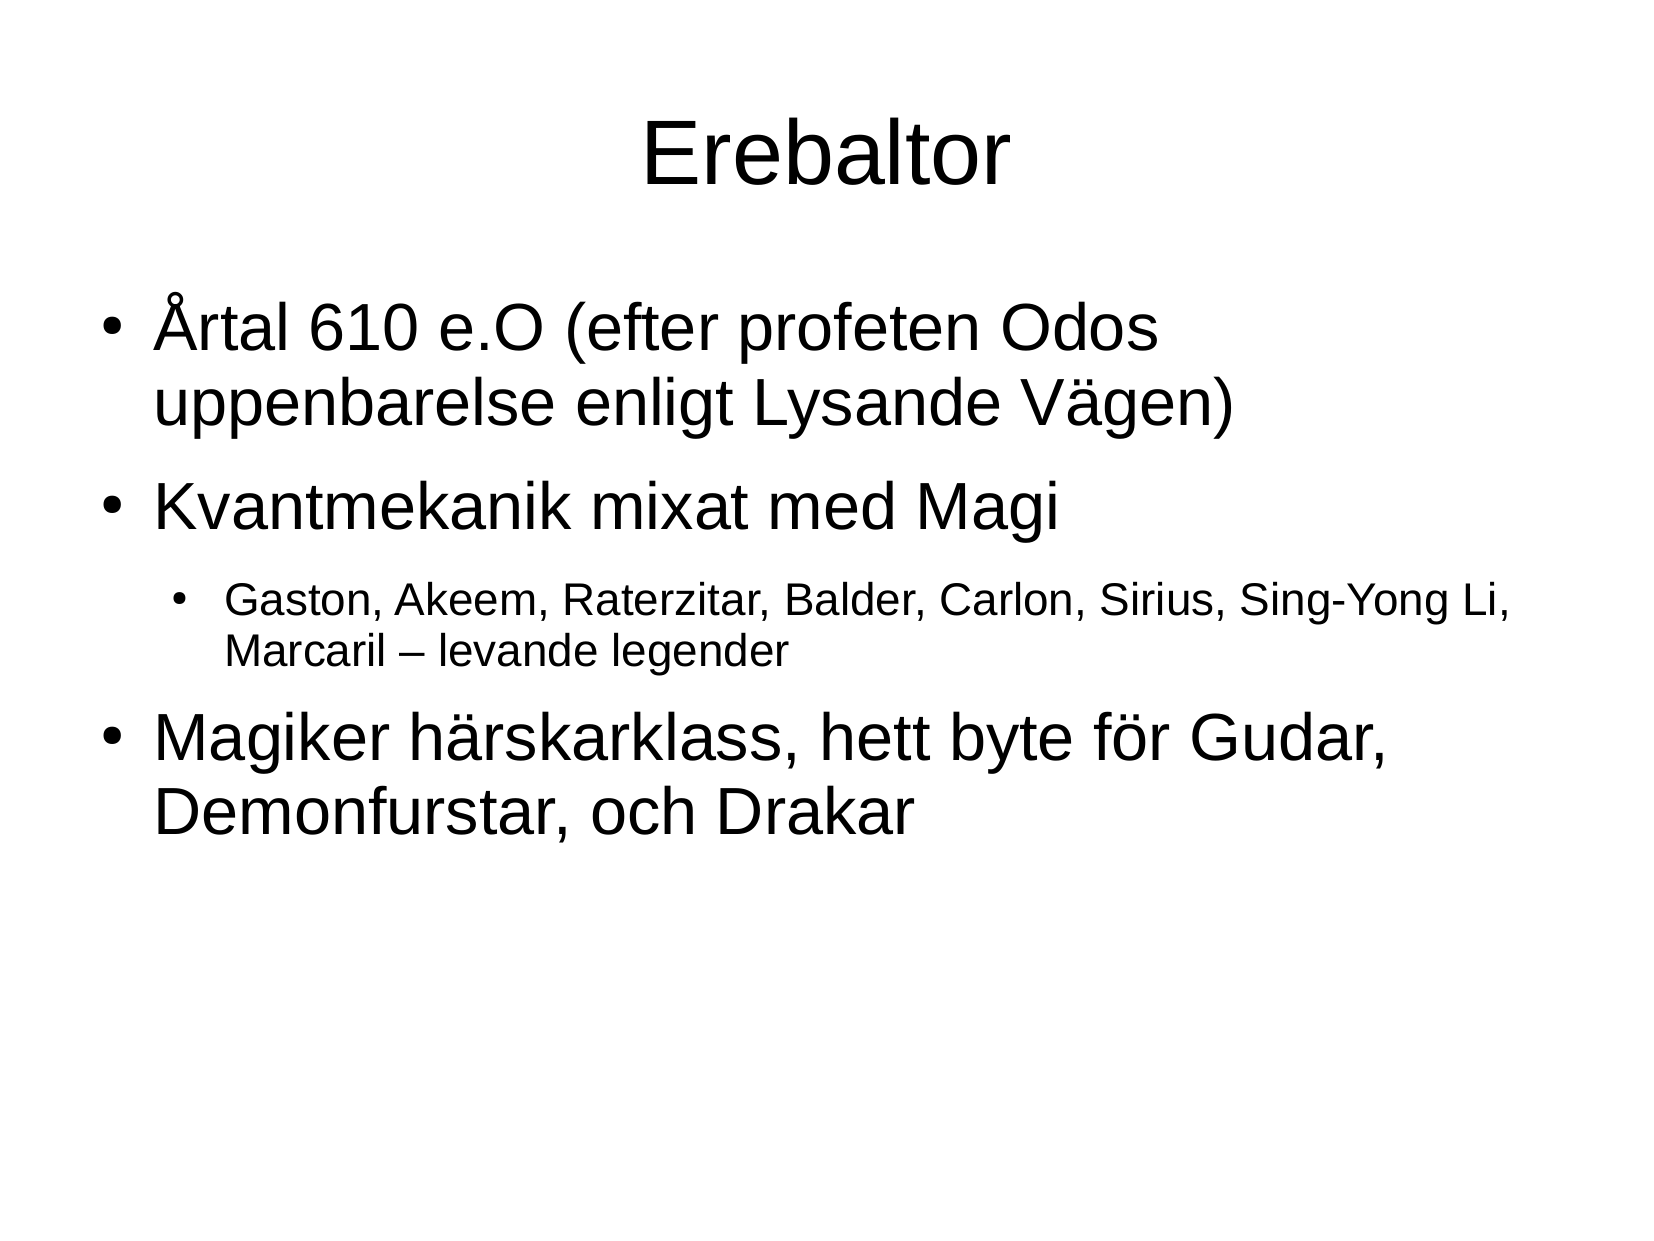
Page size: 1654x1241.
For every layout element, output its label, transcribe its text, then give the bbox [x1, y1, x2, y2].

list Årtal 610 e.O (efter profeten Odos uppenbarelse enligt Lysande Vägen) Kvantmekanik mixat med Magi Gaston, Akeem, Raterzitar, Balder, Carlon, Sirius, Sing-Yong Li, Marcaril – levande legender Magiker härskarklass, hett byte för Gudar, Demonfurstar, och Drakar [82, 290, 1571, 1109]
title Erebaltor [82, 49, 1571, 257]
